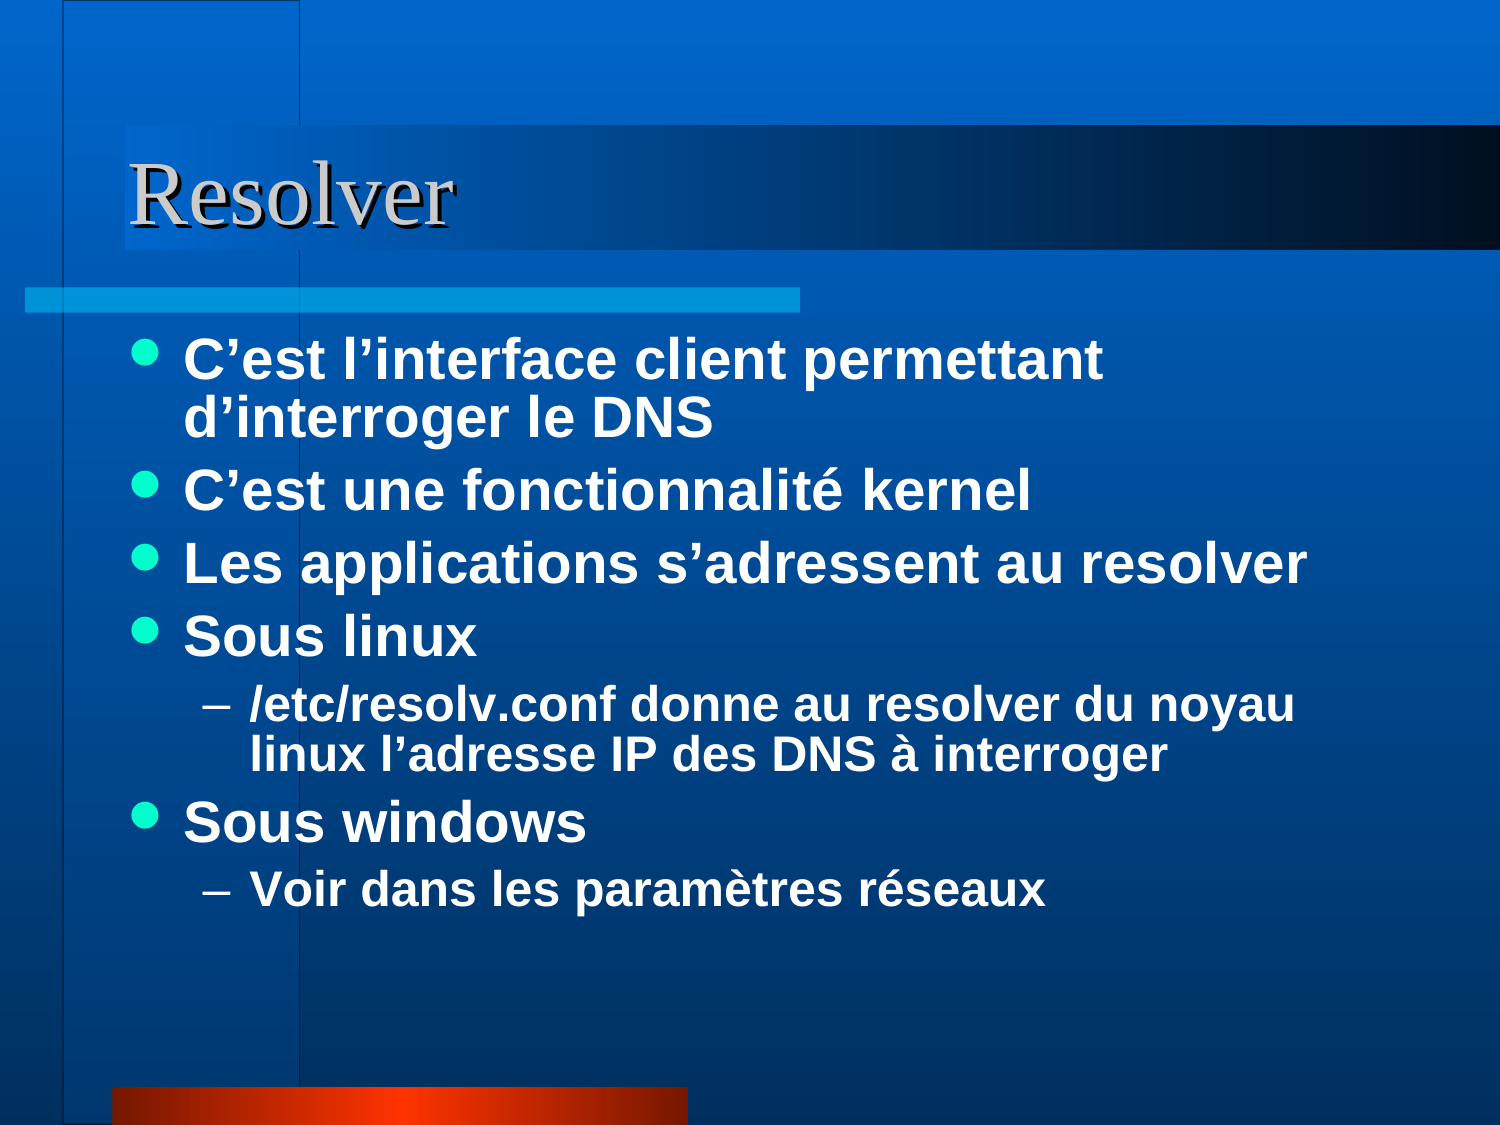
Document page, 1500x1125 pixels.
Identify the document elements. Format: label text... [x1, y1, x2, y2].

title Resolver [112, 99, 1388, 288]
list C’est l’interface client permettant d’interroger le DNS C’est une fonctionnalité kernel Les applications s’adressent au resolver Sous linux /etc/resolv.conf donne au resolver du noyau linux l’adresse IP des DNS à interroger Sous windows Voir dans les paramètres réseaux [112, 324, 1388, 1001]
